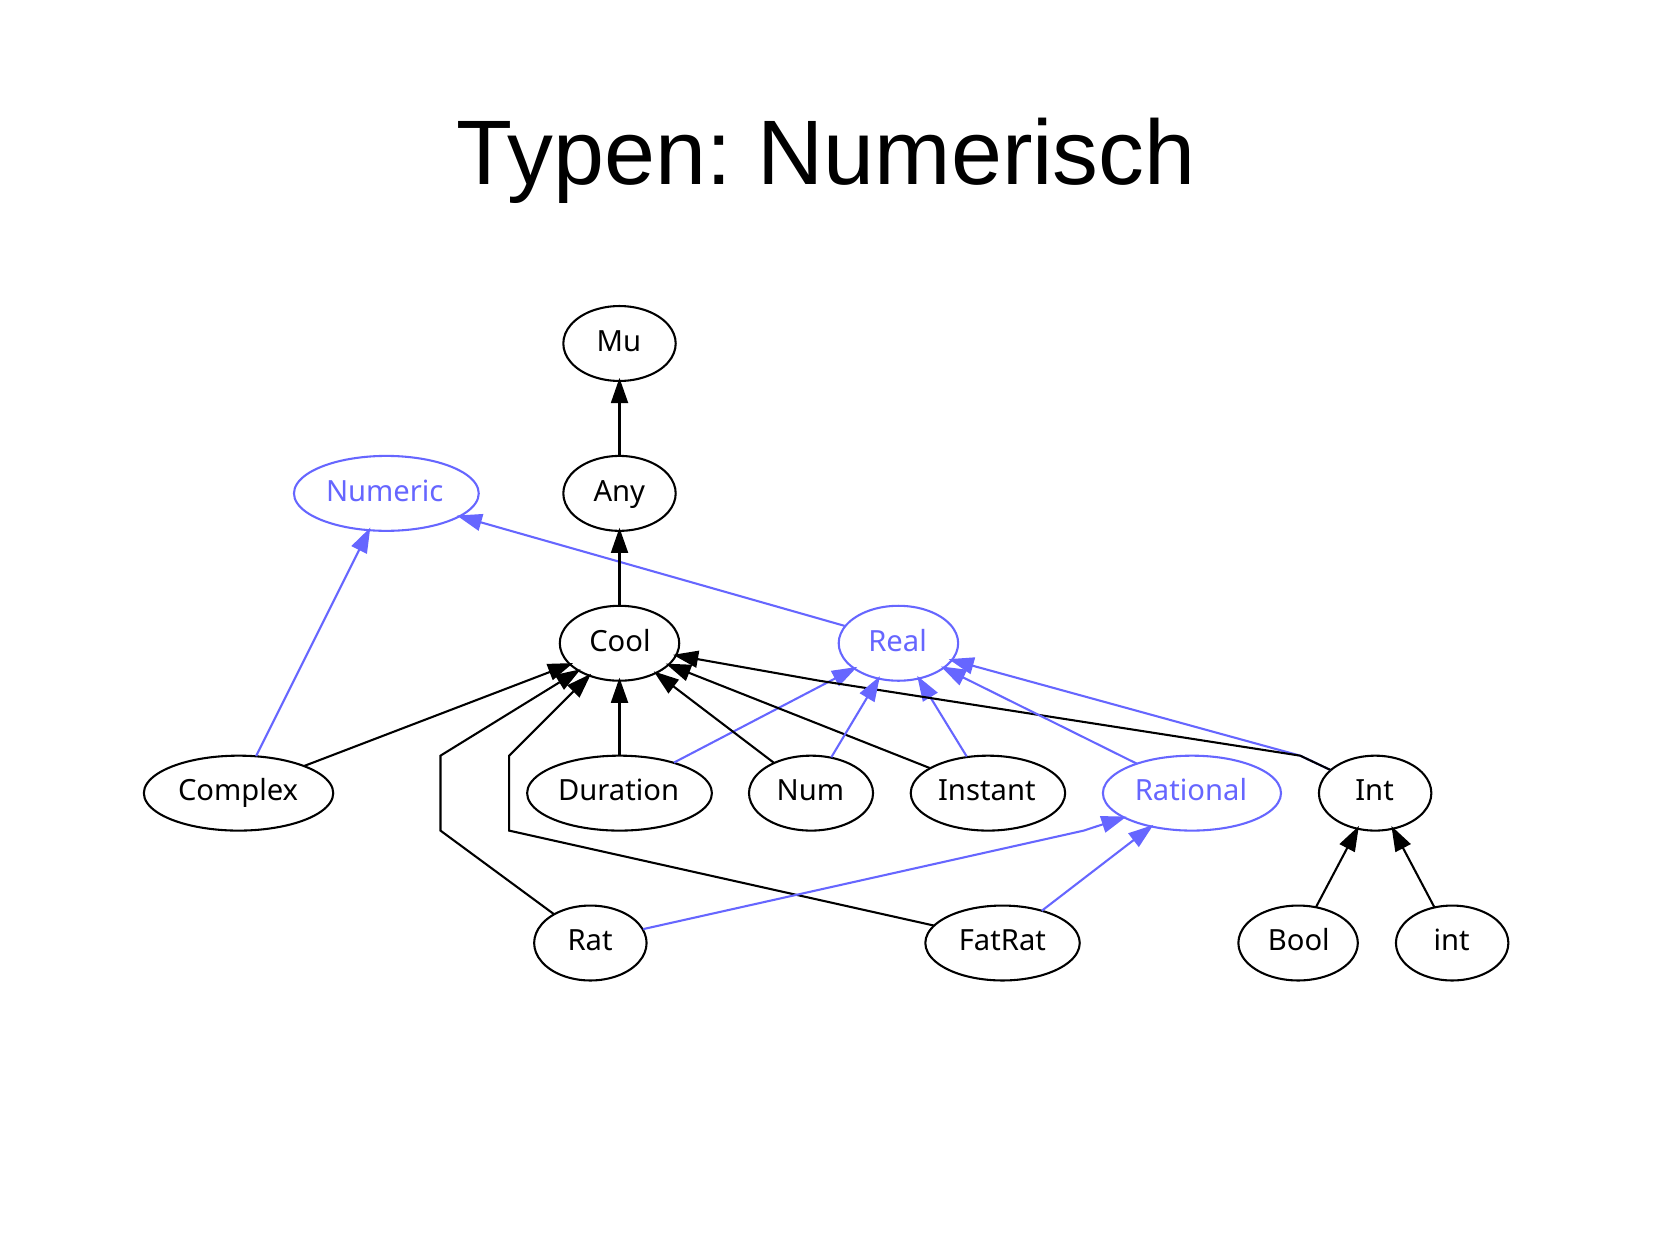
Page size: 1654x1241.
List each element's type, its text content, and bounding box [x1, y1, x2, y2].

picture [135, 297, 1517, 990]
title Typen: Numerisch [82, 49, 1571, 257]
